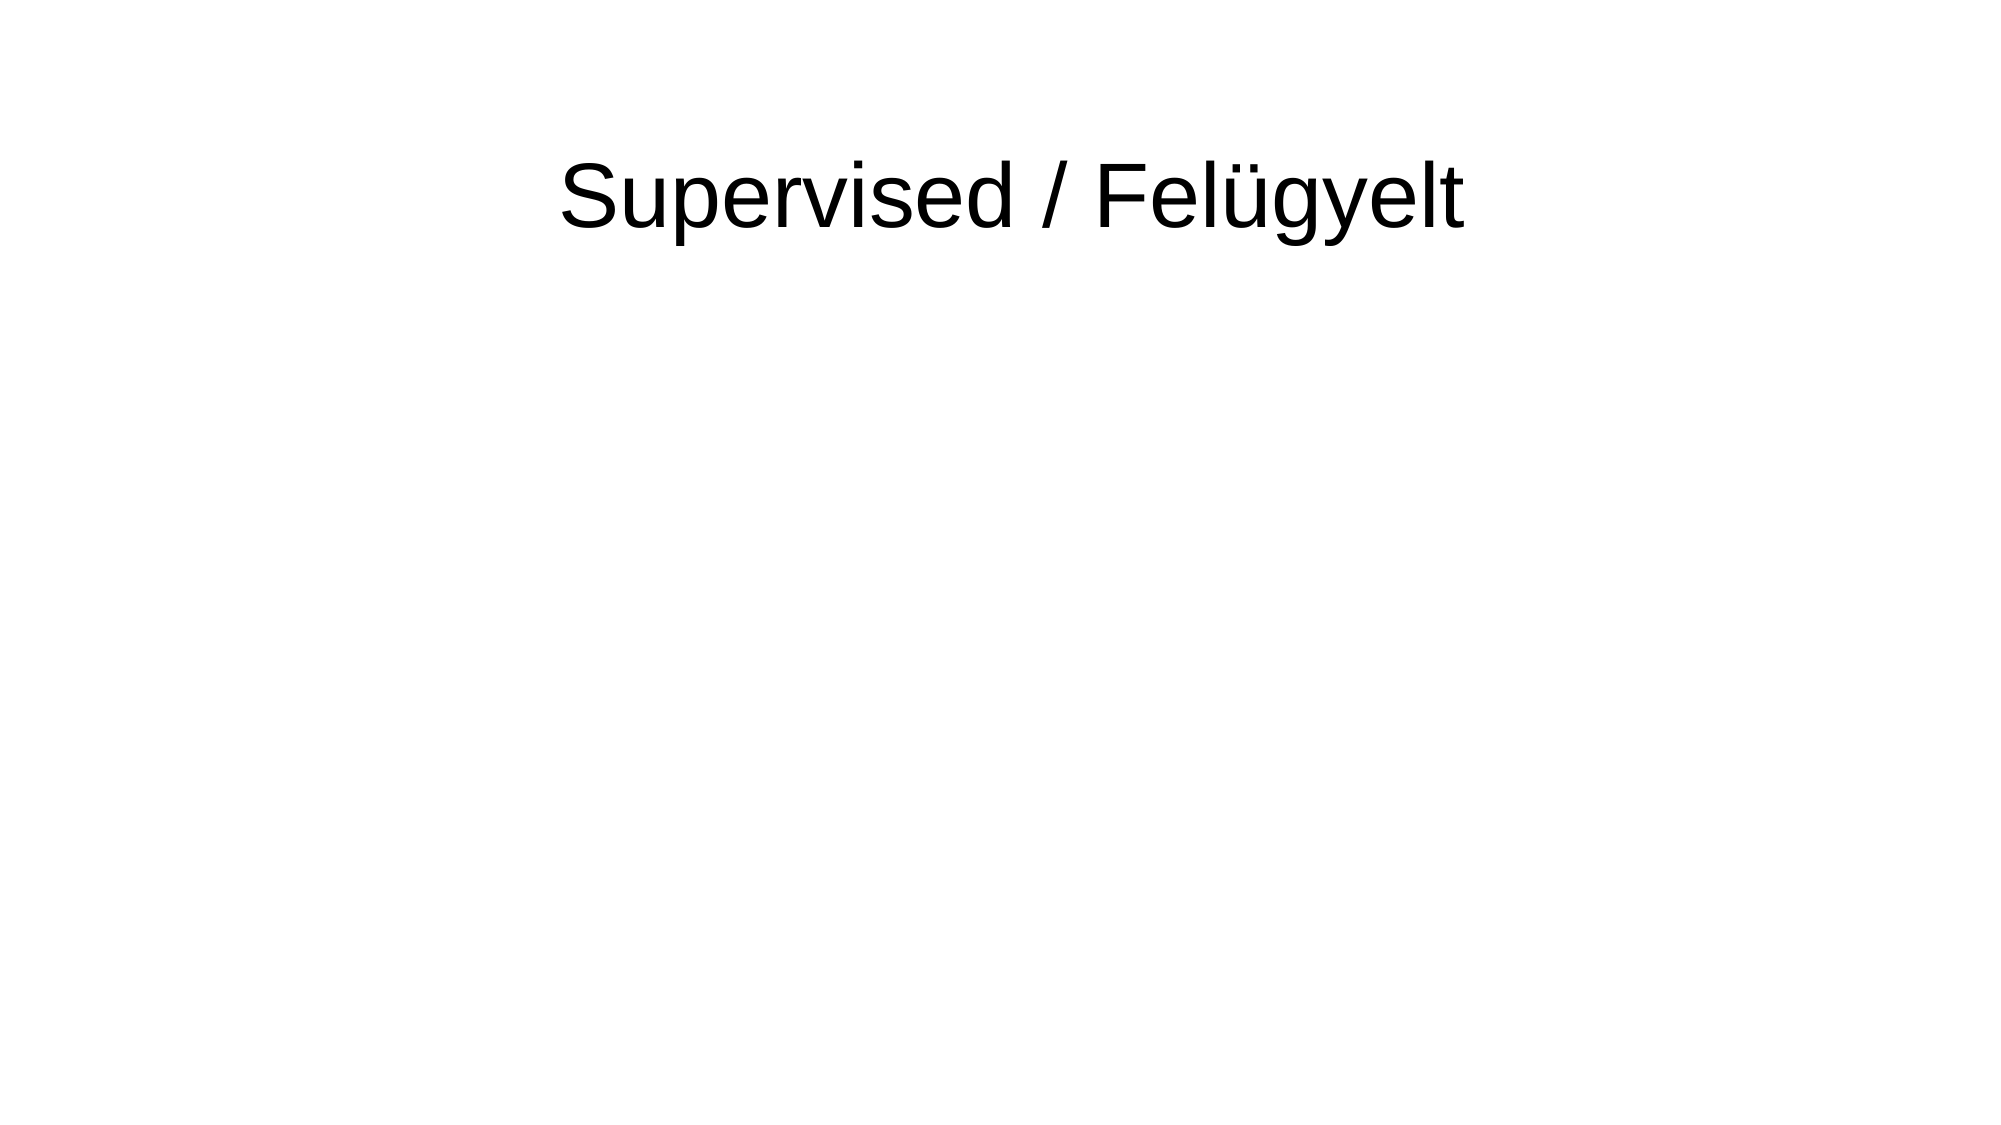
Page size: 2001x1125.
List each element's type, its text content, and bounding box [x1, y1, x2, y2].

title Supervised / Felügyelt [262, 0, 1763, 392]
